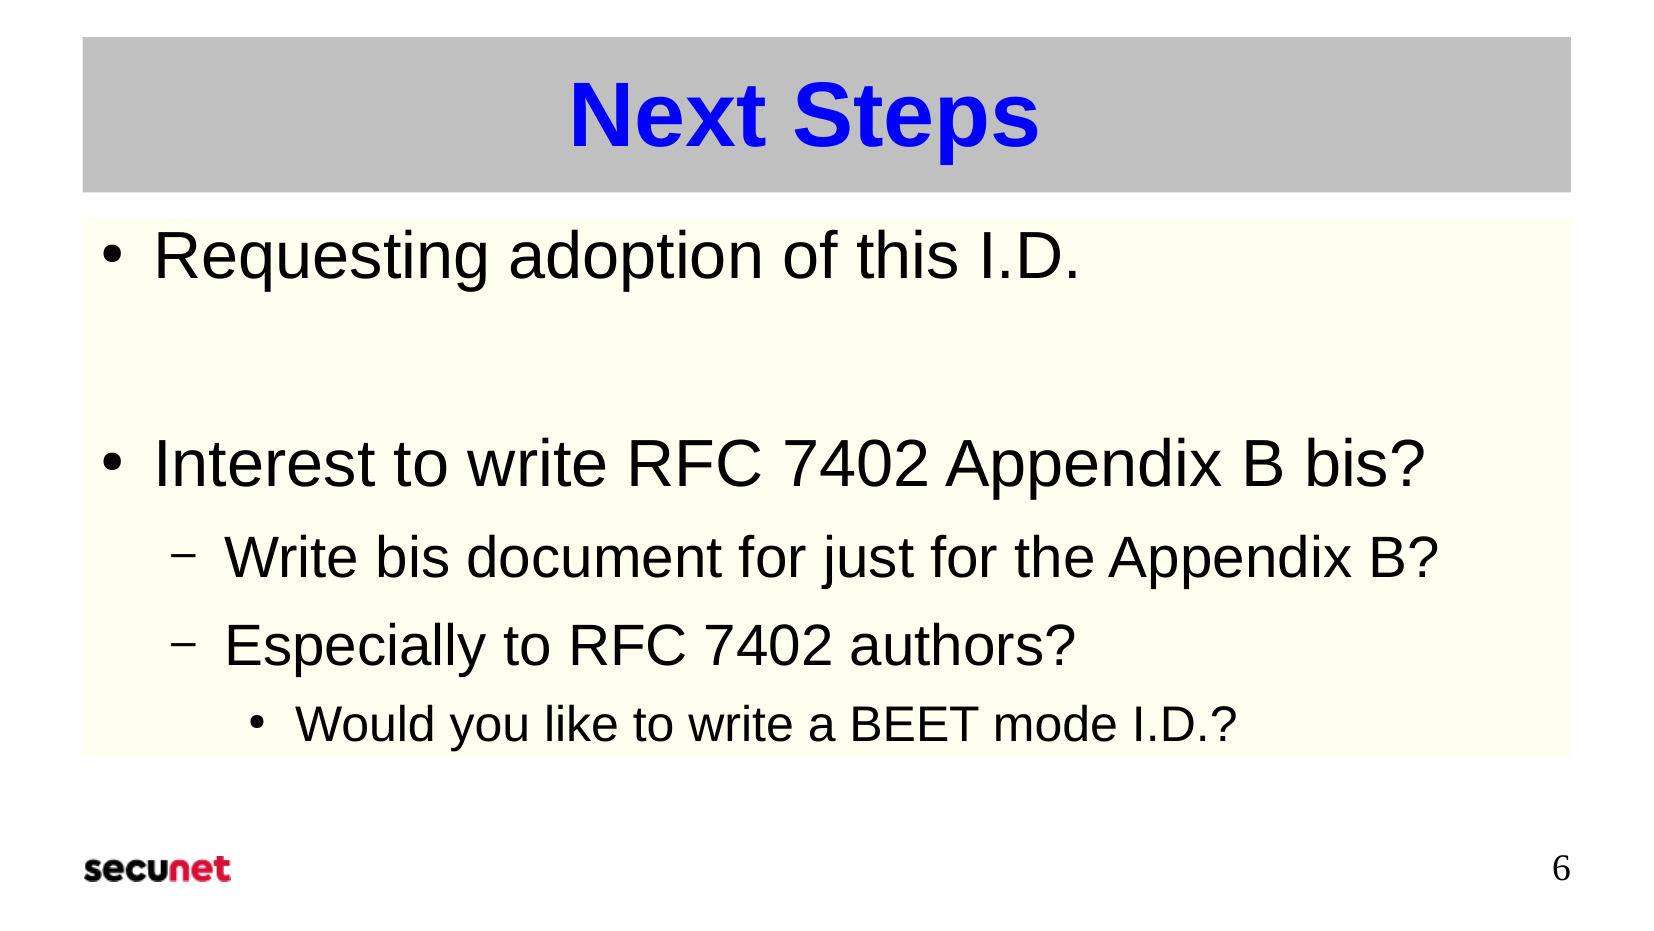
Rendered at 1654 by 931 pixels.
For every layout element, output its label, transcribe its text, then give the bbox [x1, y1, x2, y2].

list Requesting adoption of this I.D. Interest to write RFC 7402 Appendix B bis? Write bis document for just for the Appendix B? Especially to RFC 7402 authors? Would you like to write a BEET mode I.D.? [82, 217, 1571, 758]
title Next Steps [82, 37, 1571, 193]
picture [84, 856, 231, 882]
